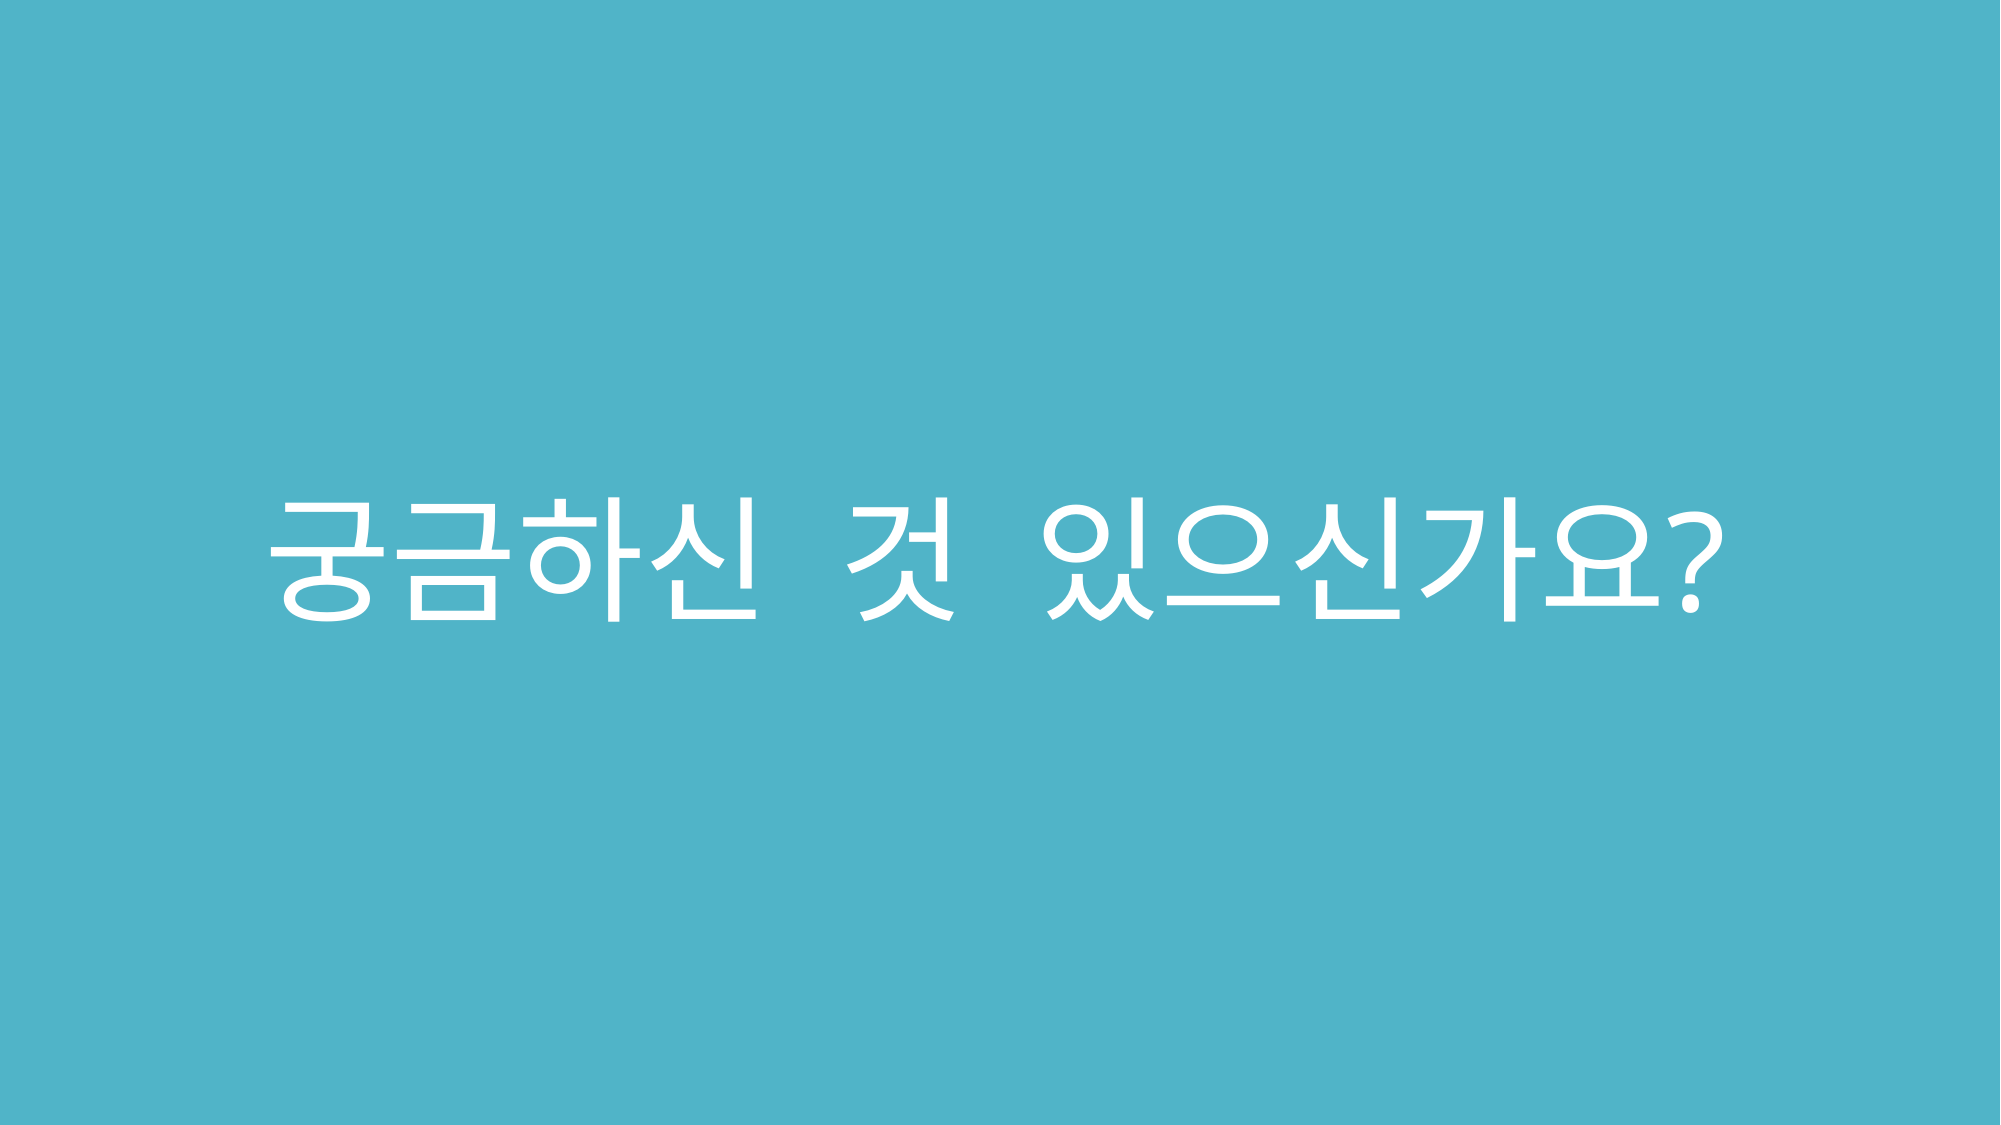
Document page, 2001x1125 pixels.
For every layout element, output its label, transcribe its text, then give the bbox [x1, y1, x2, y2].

subtitle 궁금하신 것 있으신가요? [238, 421, 1753, 692]
